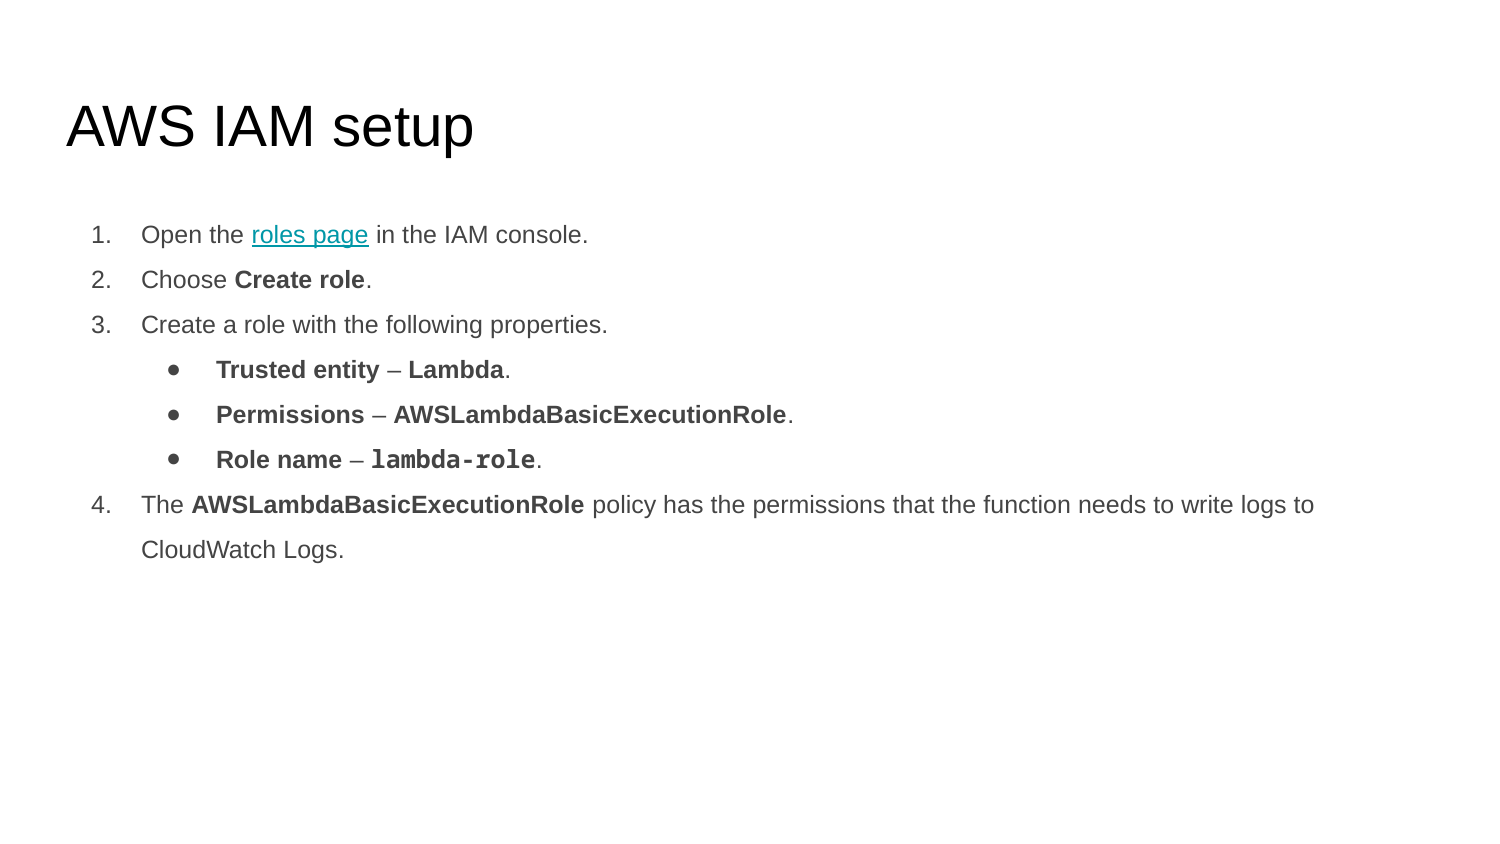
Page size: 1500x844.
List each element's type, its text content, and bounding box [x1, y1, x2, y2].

list Open the roles page in the IAM console. Choose Create role. Create a role with the following properties. Trusted entity – Lambda. Permissions – AWSLambdaBasicExecutionRole. Role name – lambda-role. The AWSLambdaBasicExecutionRole policy has the permissions that the function needs to write logs to CloudWatch Logs. [51, 189, 1449, 750]
title AWS IAM setup [51, 72, 1449, 167]
